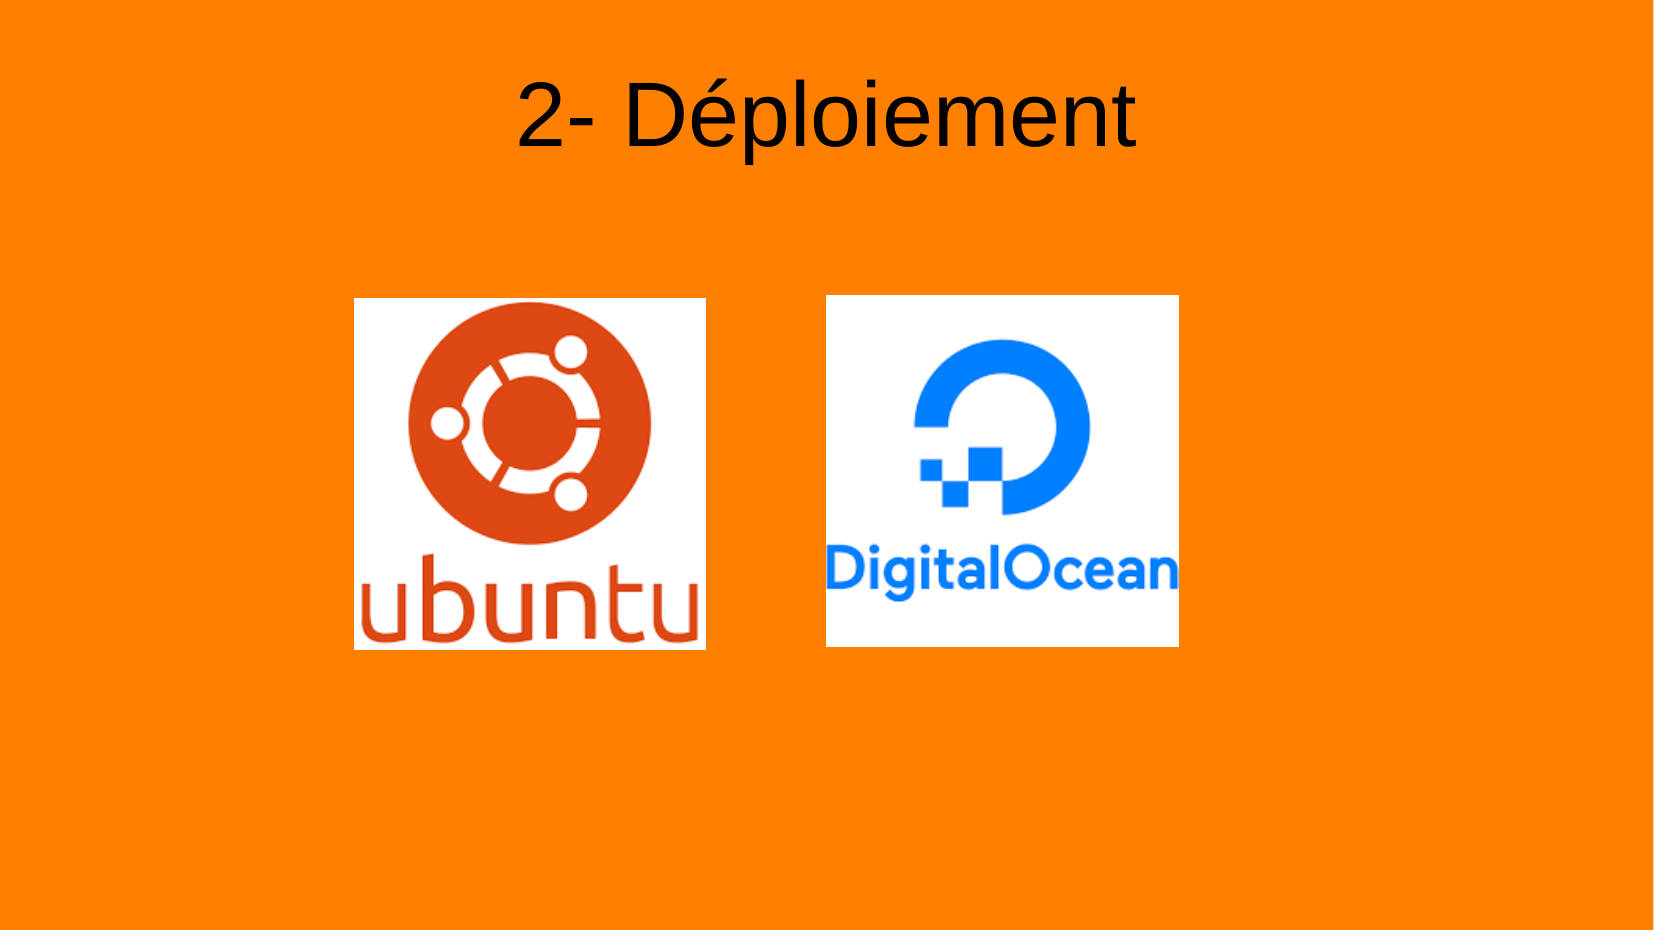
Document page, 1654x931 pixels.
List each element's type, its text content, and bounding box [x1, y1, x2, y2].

picture [354, 298, 706, 650]
picture [826, 295, 1179, 647]
title 2- Déploiement [82, 37, 1571, 193]
